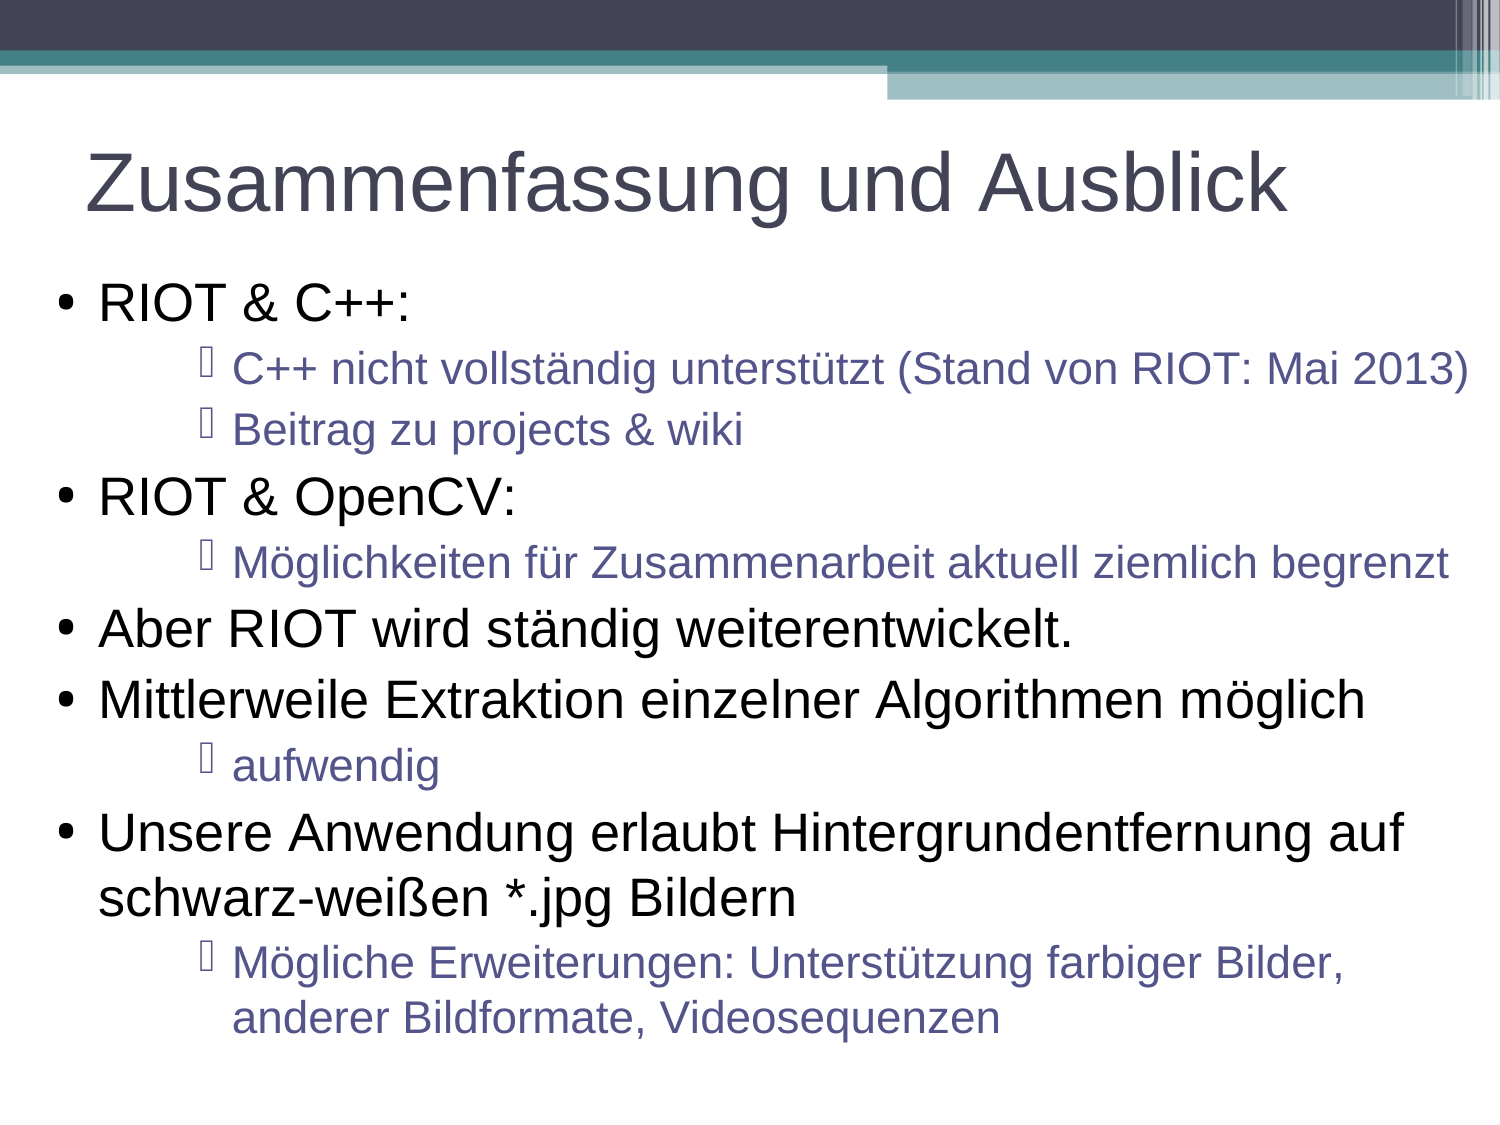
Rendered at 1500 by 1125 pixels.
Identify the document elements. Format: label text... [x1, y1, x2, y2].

list RIOT & C++: C++ nicht vollständig unterstützt (Stand von RIOT: Mai 2013) Beitrag zu projects & wiki RIOT & OpenCV: Möglichkeiten für Zusammenarbeit aktuell ziemlich begrenzt Aber RIOT wird ständig weiterentwickelt. Mittlerweile Extraktion einzelner Algorithmen möglich aufwendig Unsere Anwendung erlaubt Hintergrundentfernung auf schwarz-weißen *.jpg Bildern Mögliche Erweiterungen: Unterstützung farbiger Bilder, anderer Bildformate, Videosequenzen [23, 259, 1489, 1099]
title Zusammenfassung und Ausblick [70, 70, 1421, 259]
